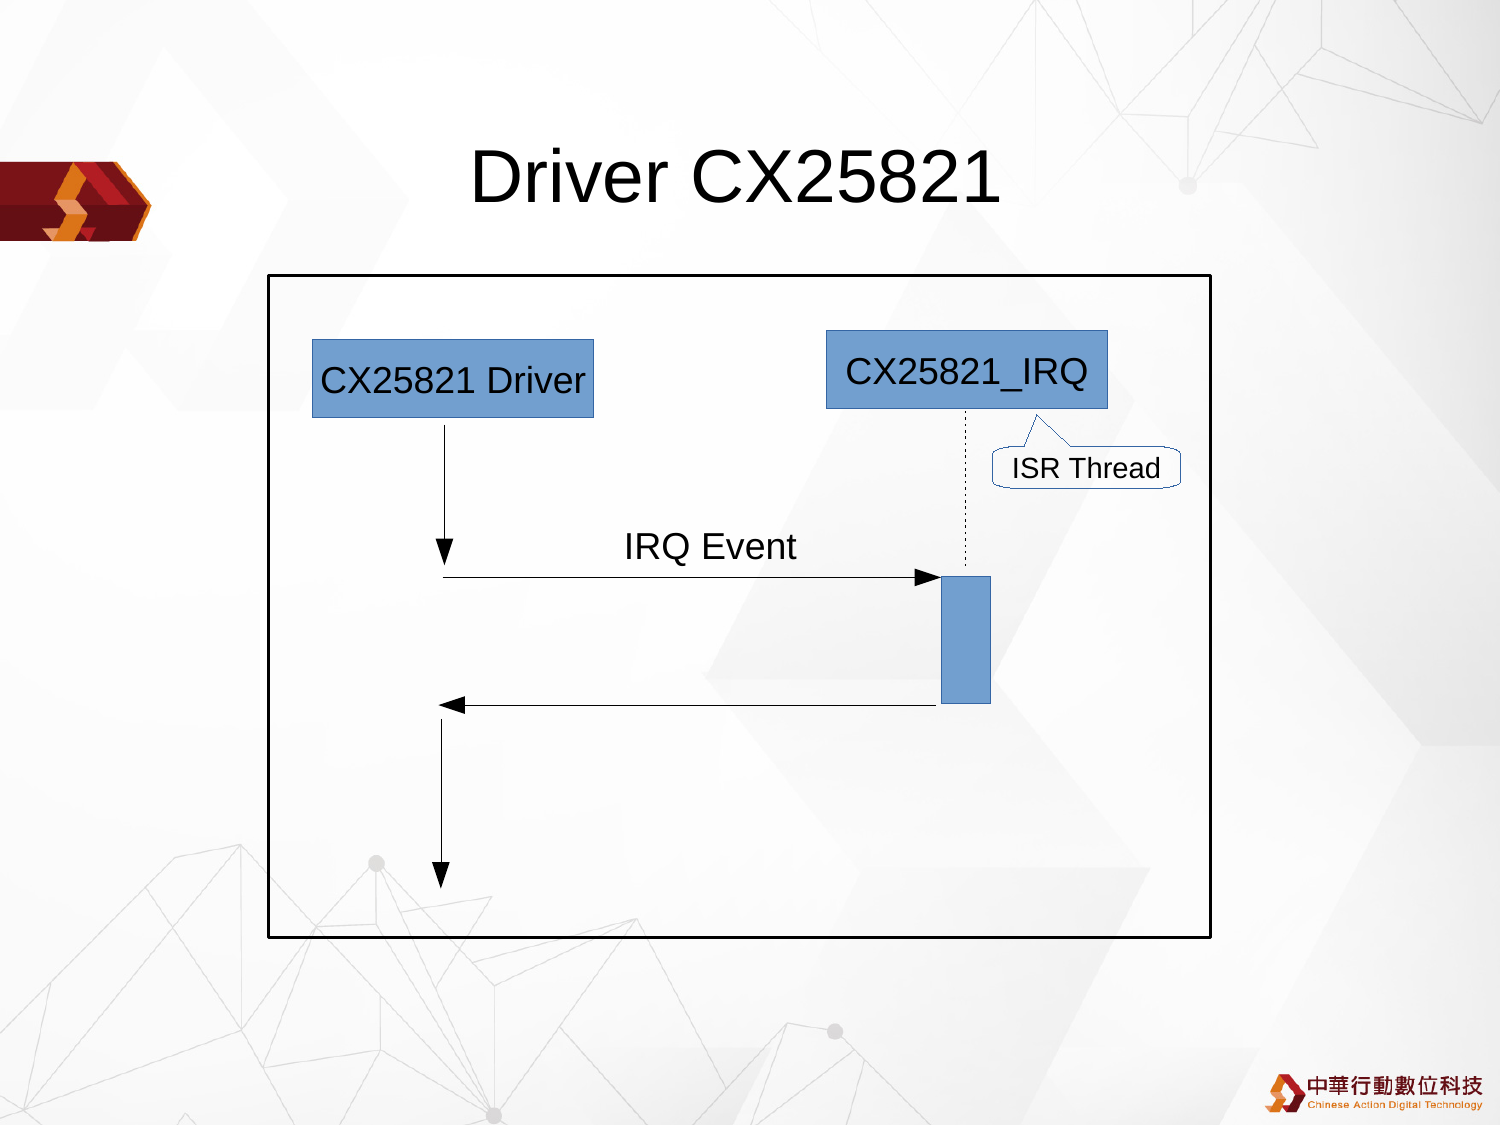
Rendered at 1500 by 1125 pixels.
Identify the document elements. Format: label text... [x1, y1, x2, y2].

text_box CX25821_IRQ [826, 330, 1108, 409]
text_box CX25821 Driver [312, 339, 594, 418]
title Driver CX25821 [106, 101, 1366, 254]
picture [0, 0, 1500, 1125]
text_box [941, 576, 991, 704]
text_box IRQ Event [609, 514, 856, 575]
text_box ISR Thread [992, 414, 1181, 489]
